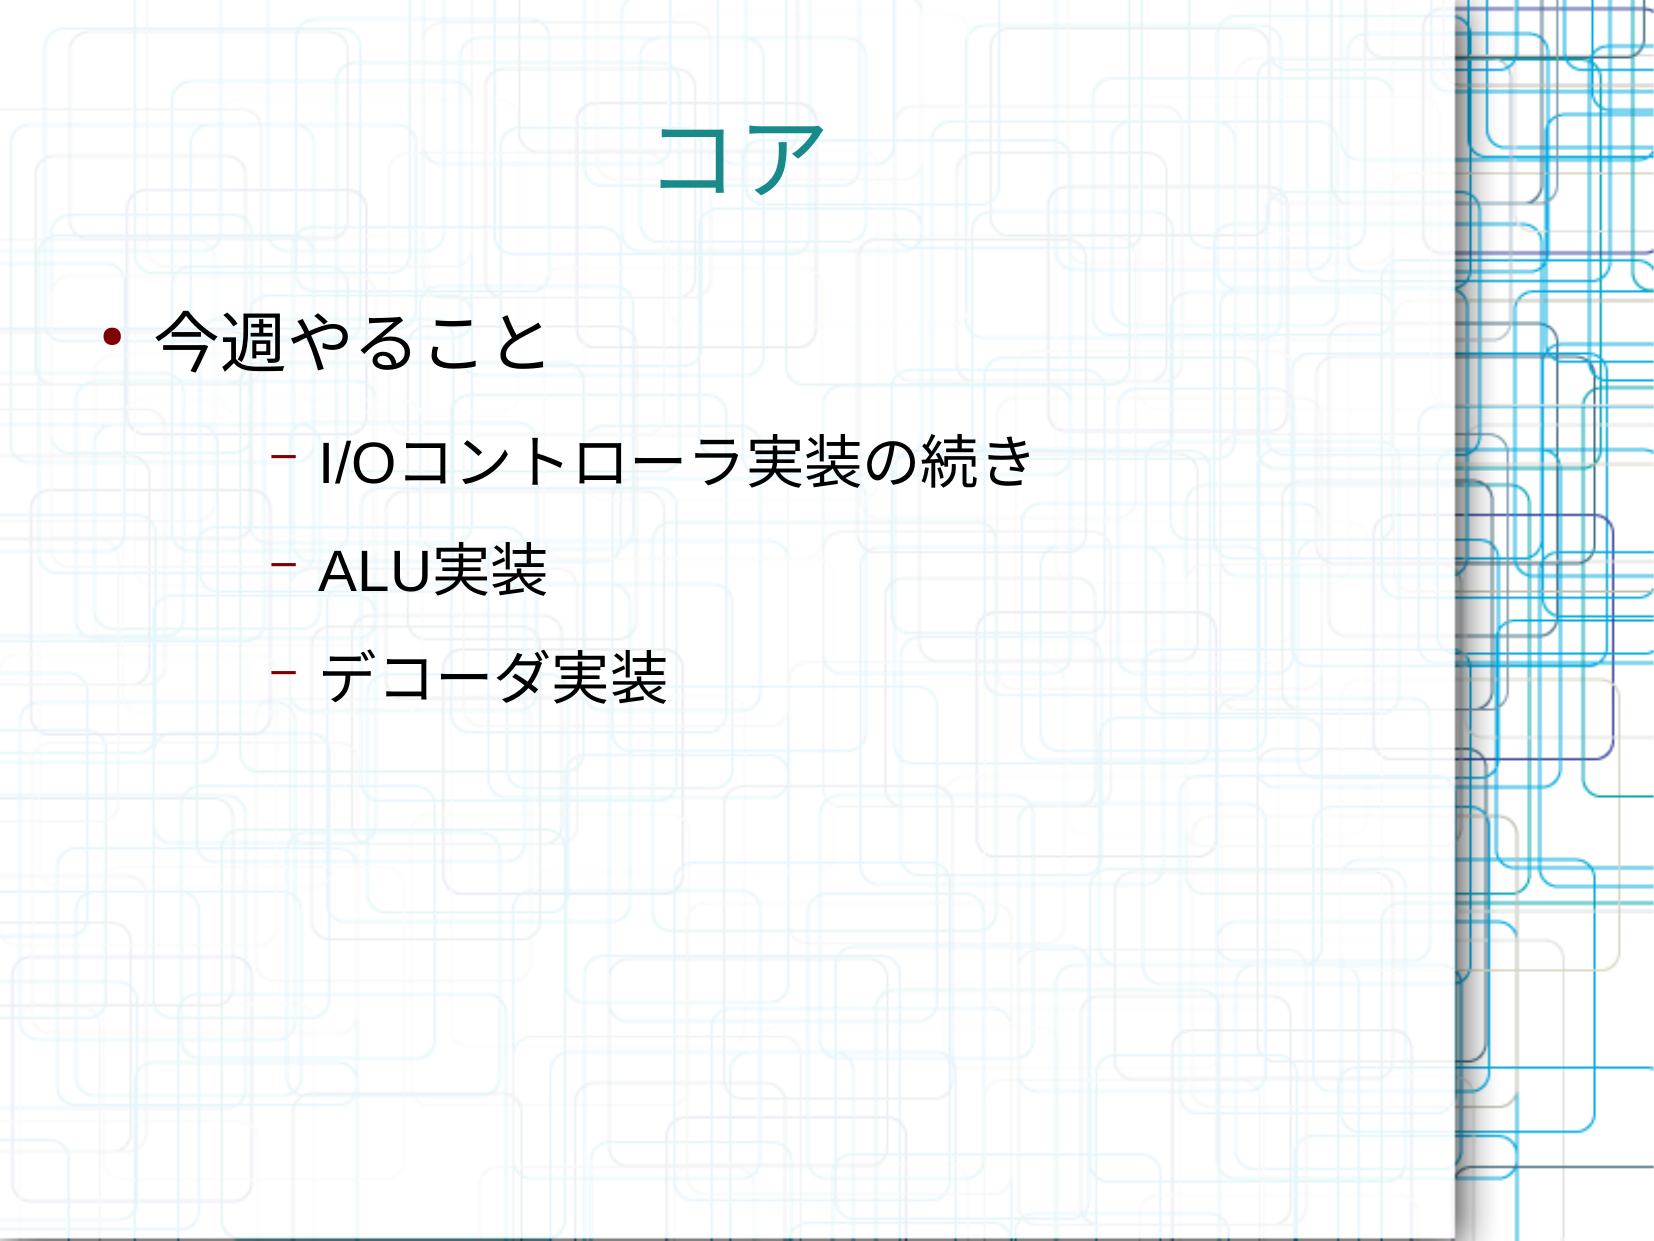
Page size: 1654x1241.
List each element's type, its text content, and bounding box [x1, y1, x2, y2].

title コア [59, 49, 1418, 257]
picture [0, 0, 1654, 1241]
list 今週やること I/Oコントローラ実装の続き ALU実装 デコーダ実装 [82, 290, 1418, 1241]
